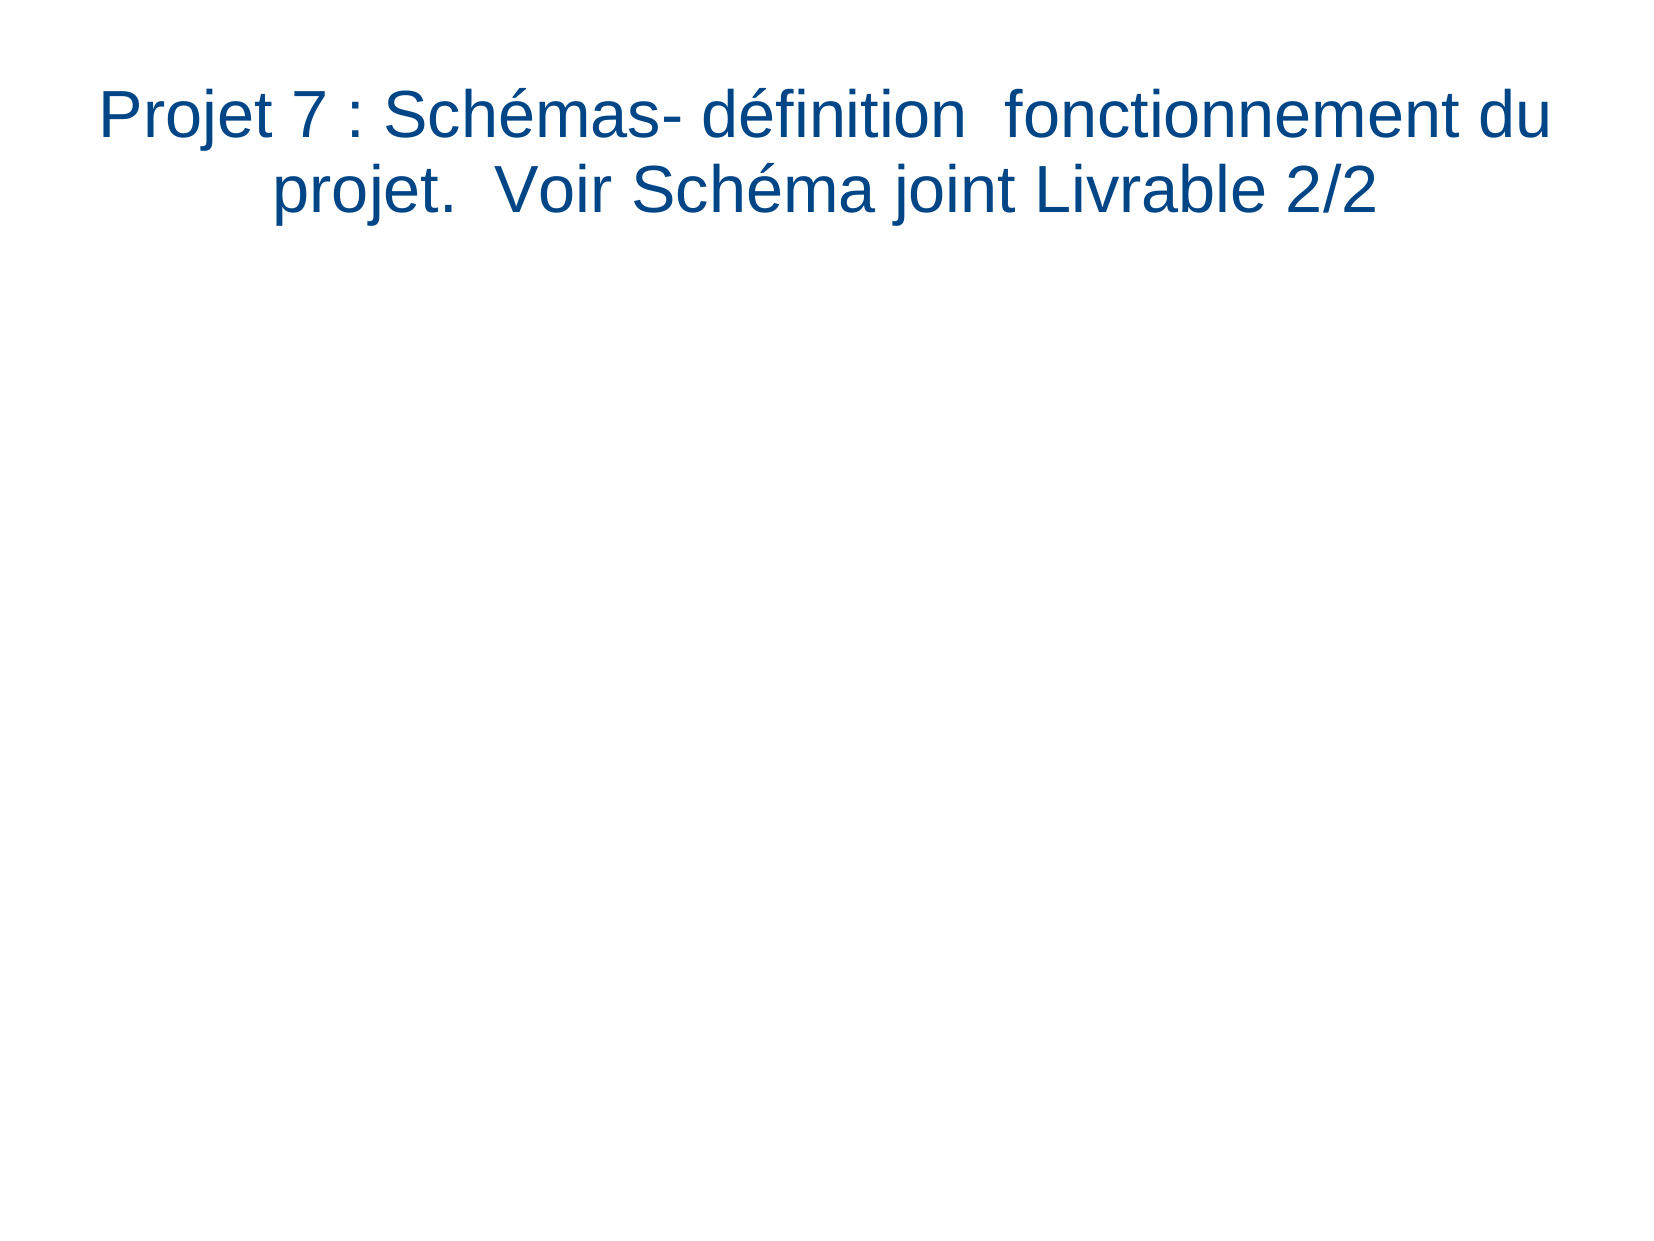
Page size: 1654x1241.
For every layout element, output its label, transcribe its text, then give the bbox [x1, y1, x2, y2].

title Projet 7 : Schémas- définition fonctionnement du projet. Voir Schéma joint Livrable 2/2 [82, 49, 1571, 257]
